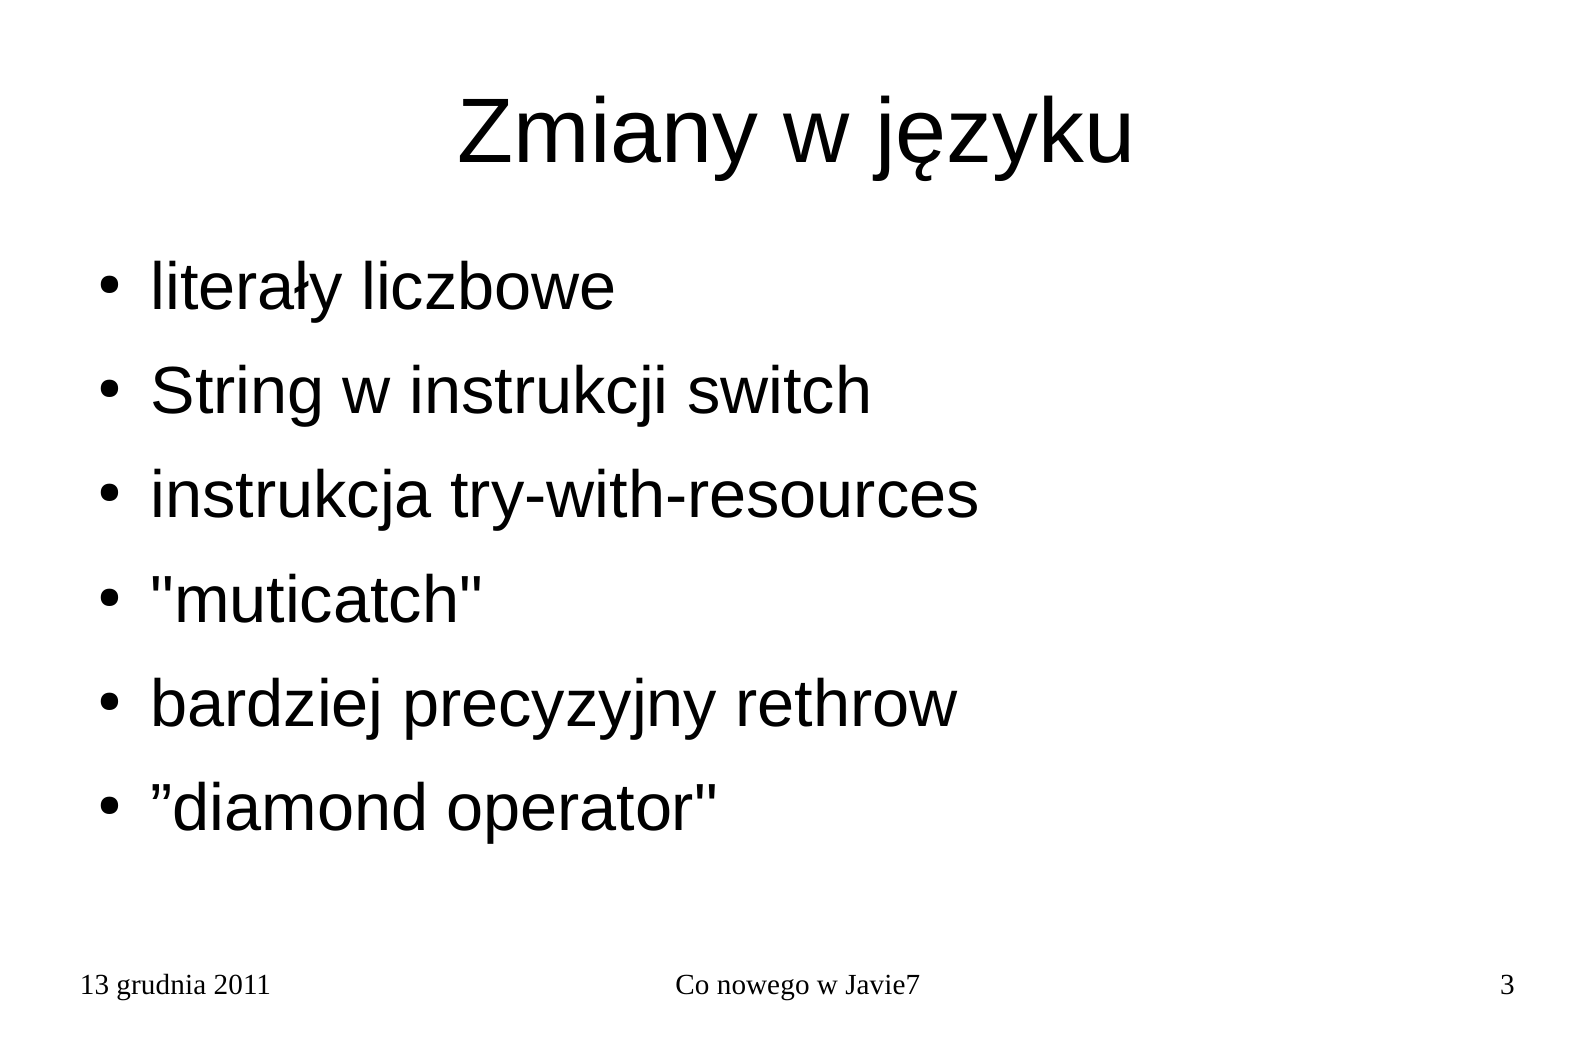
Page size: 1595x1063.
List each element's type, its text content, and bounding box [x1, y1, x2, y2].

title Zmiany w języku [79, 42, 1515, 220]
list literały liczbowe String w instrukcji switch instrukcja try-with-resources "muticatch" bardziej precyzyjny rethrow ”diamond operator" [79, 248, 1515, 951]
